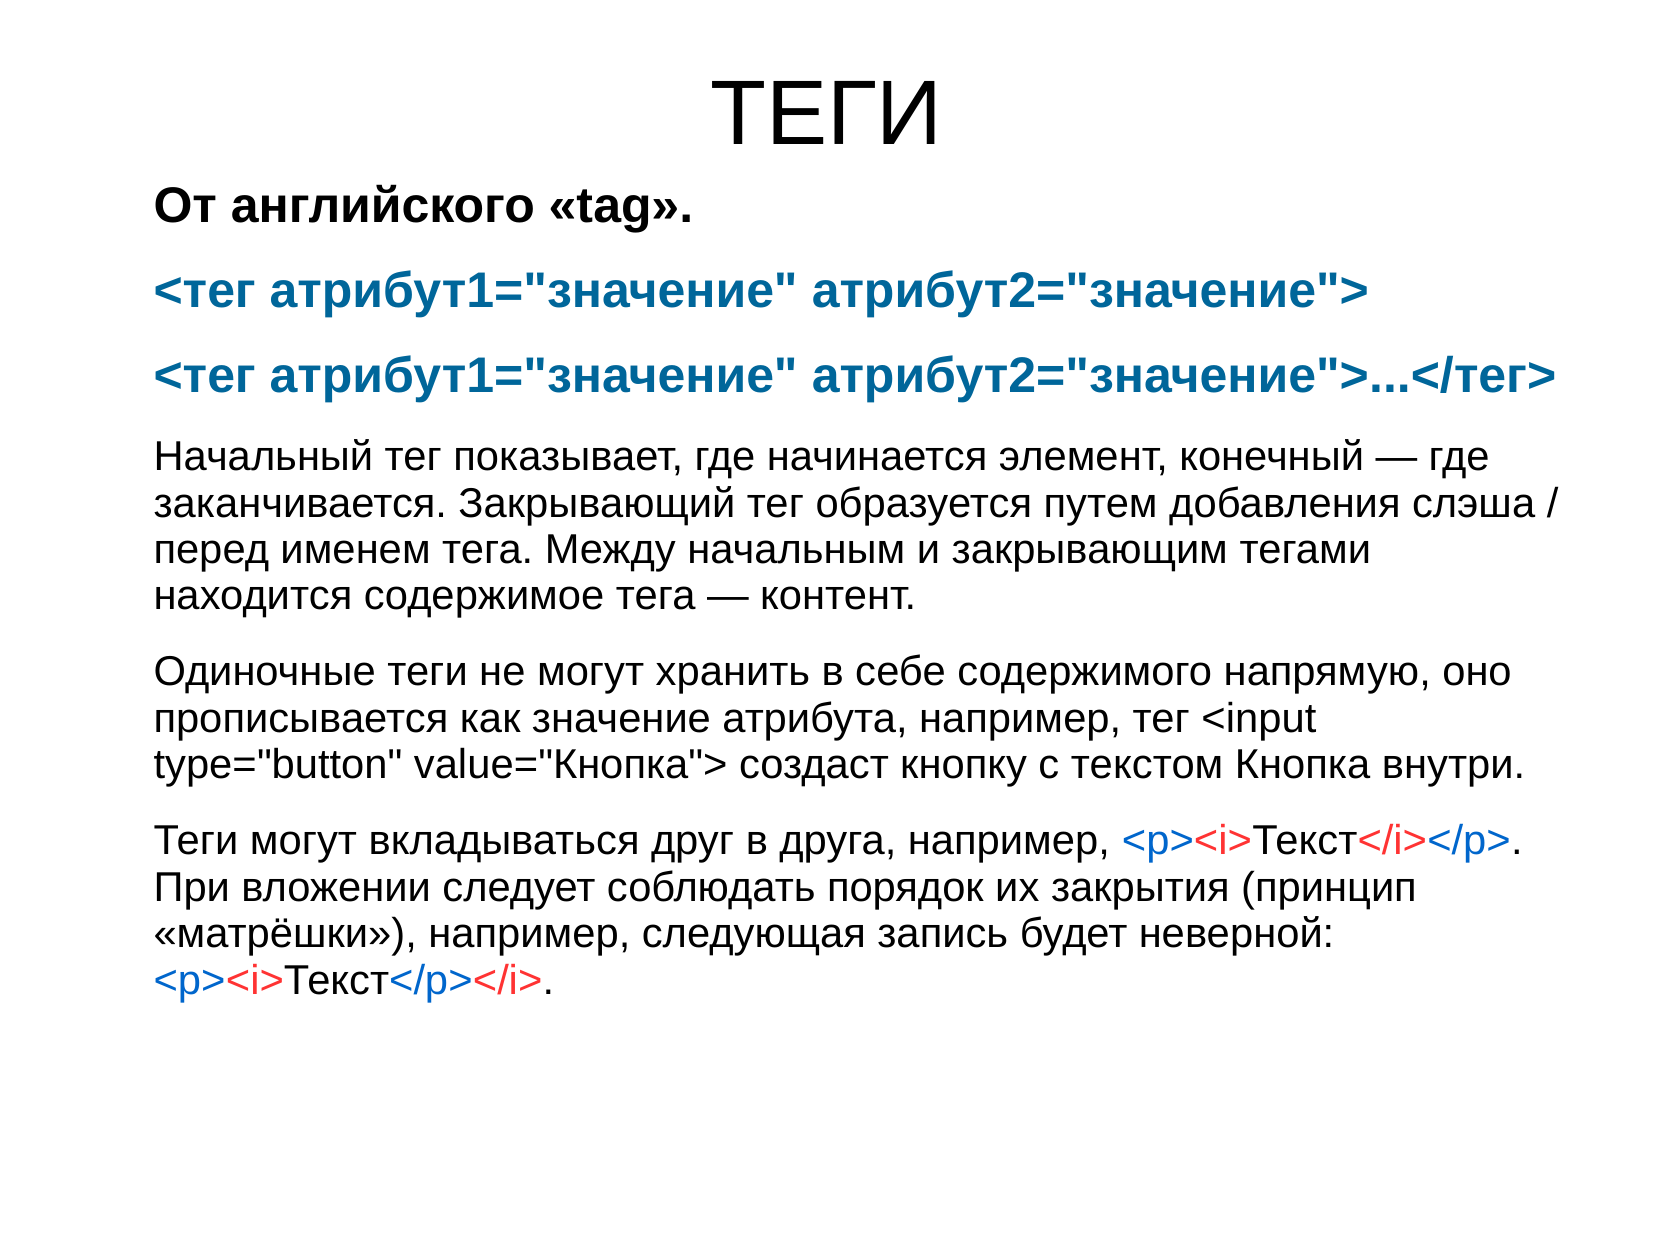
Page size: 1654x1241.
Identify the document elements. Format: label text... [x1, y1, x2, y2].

list От английского «tag». <тег атрибут1="значение" атрибут2="значение"> <тег атрибут1="значение" атрибут2="значение">...</тег> Начальный тег показывает, где начинается элемент, конечный — где заканчивается. Закрывающий тег образуется путем добавления слэша / перед именем тега. Между начальным и закрывающим тегами находится содержимое тега — контент. Одиночные теги не могут хранить в себе содержимого напрямую, оно прописывается как значение атрибута, например, тег <input type="button" value="Кнопка"> создаст кнопку с текстом Кнопка внутри. Теги могут вкладываться друг в друга, например, <p><i>Текст</i></p>. При вложении следует соблюдать порядок их закрытия (принцип «матрёшки»), например, следующая запись будет неверной: <p><i>Текст</p></i>. [82, 177, 1571, 1109]
title ТЕГИ [82, 49, 1571, 177]
